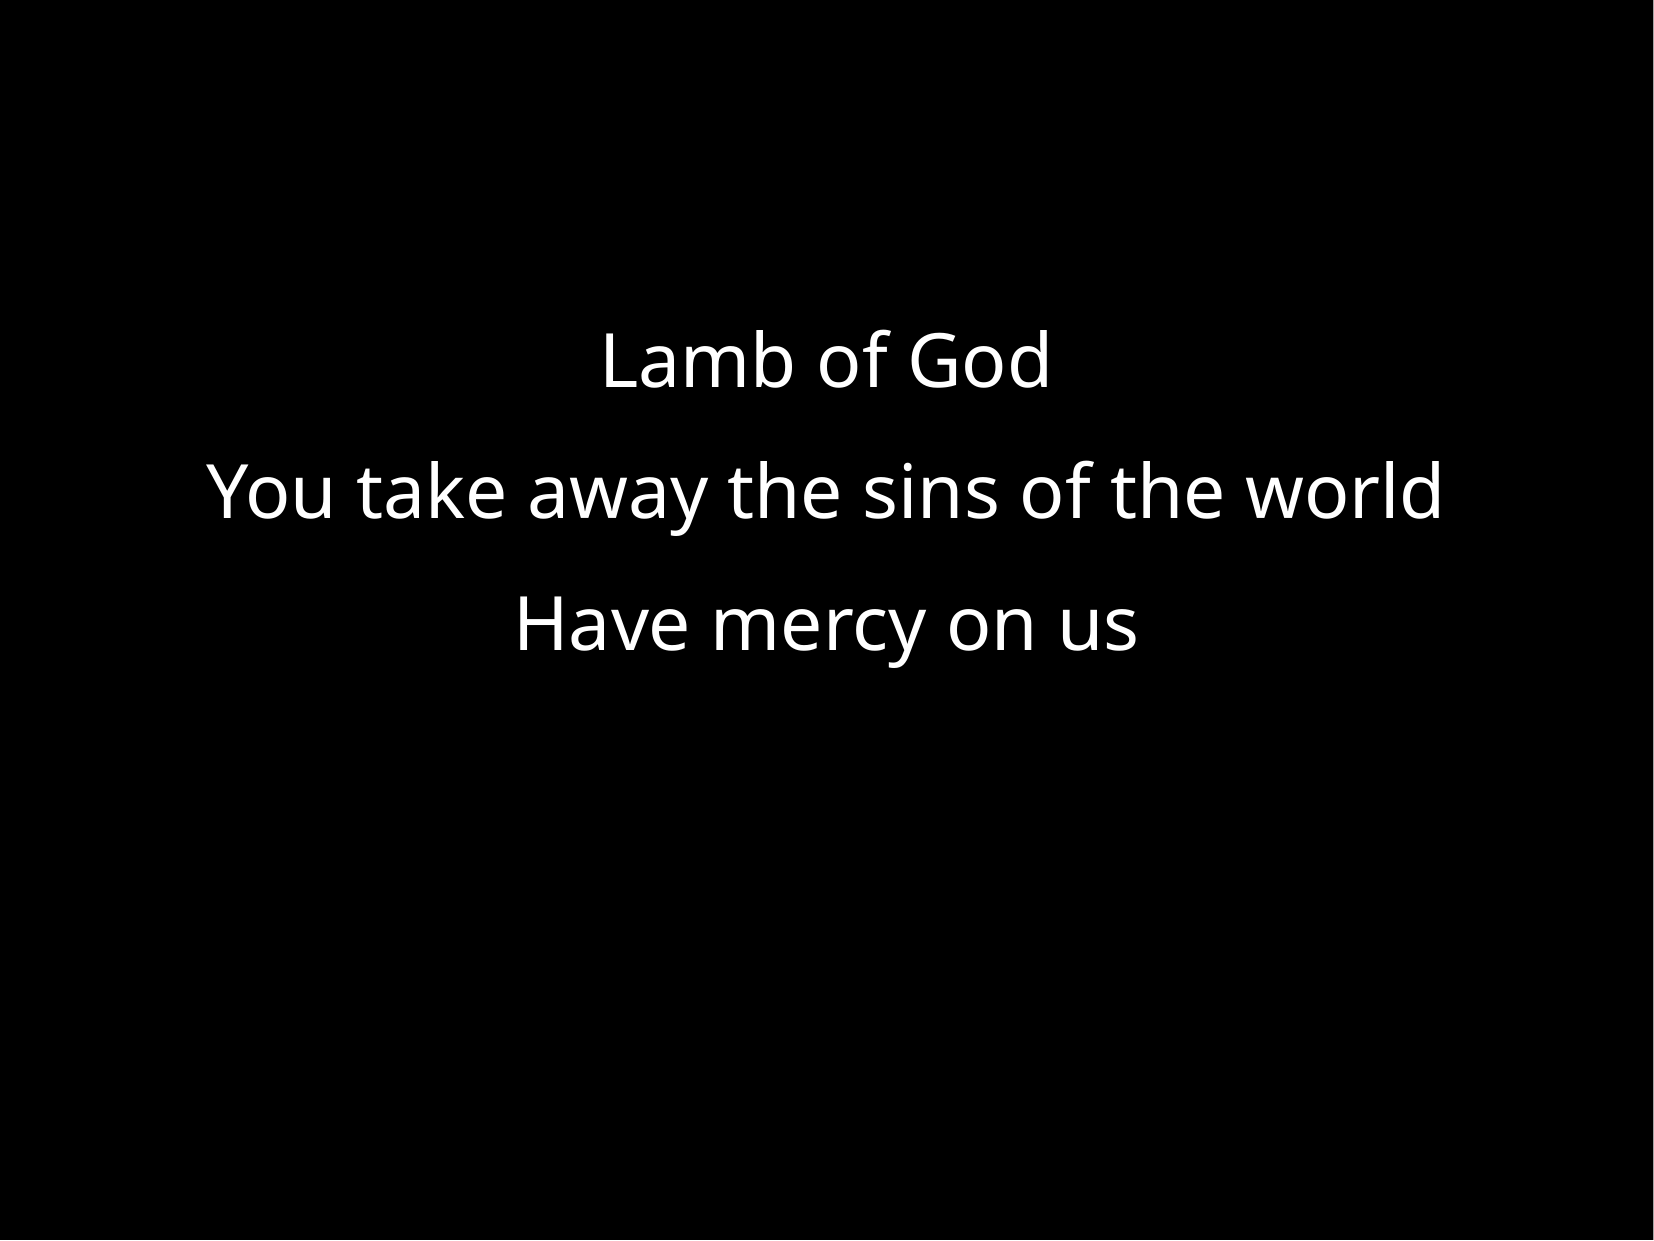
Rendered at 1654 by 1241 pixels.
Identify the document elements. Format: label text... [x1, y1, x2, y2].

list Lamb of God You take away the sins of the world Have mercy on us [0, 307, 1654, 1241]
